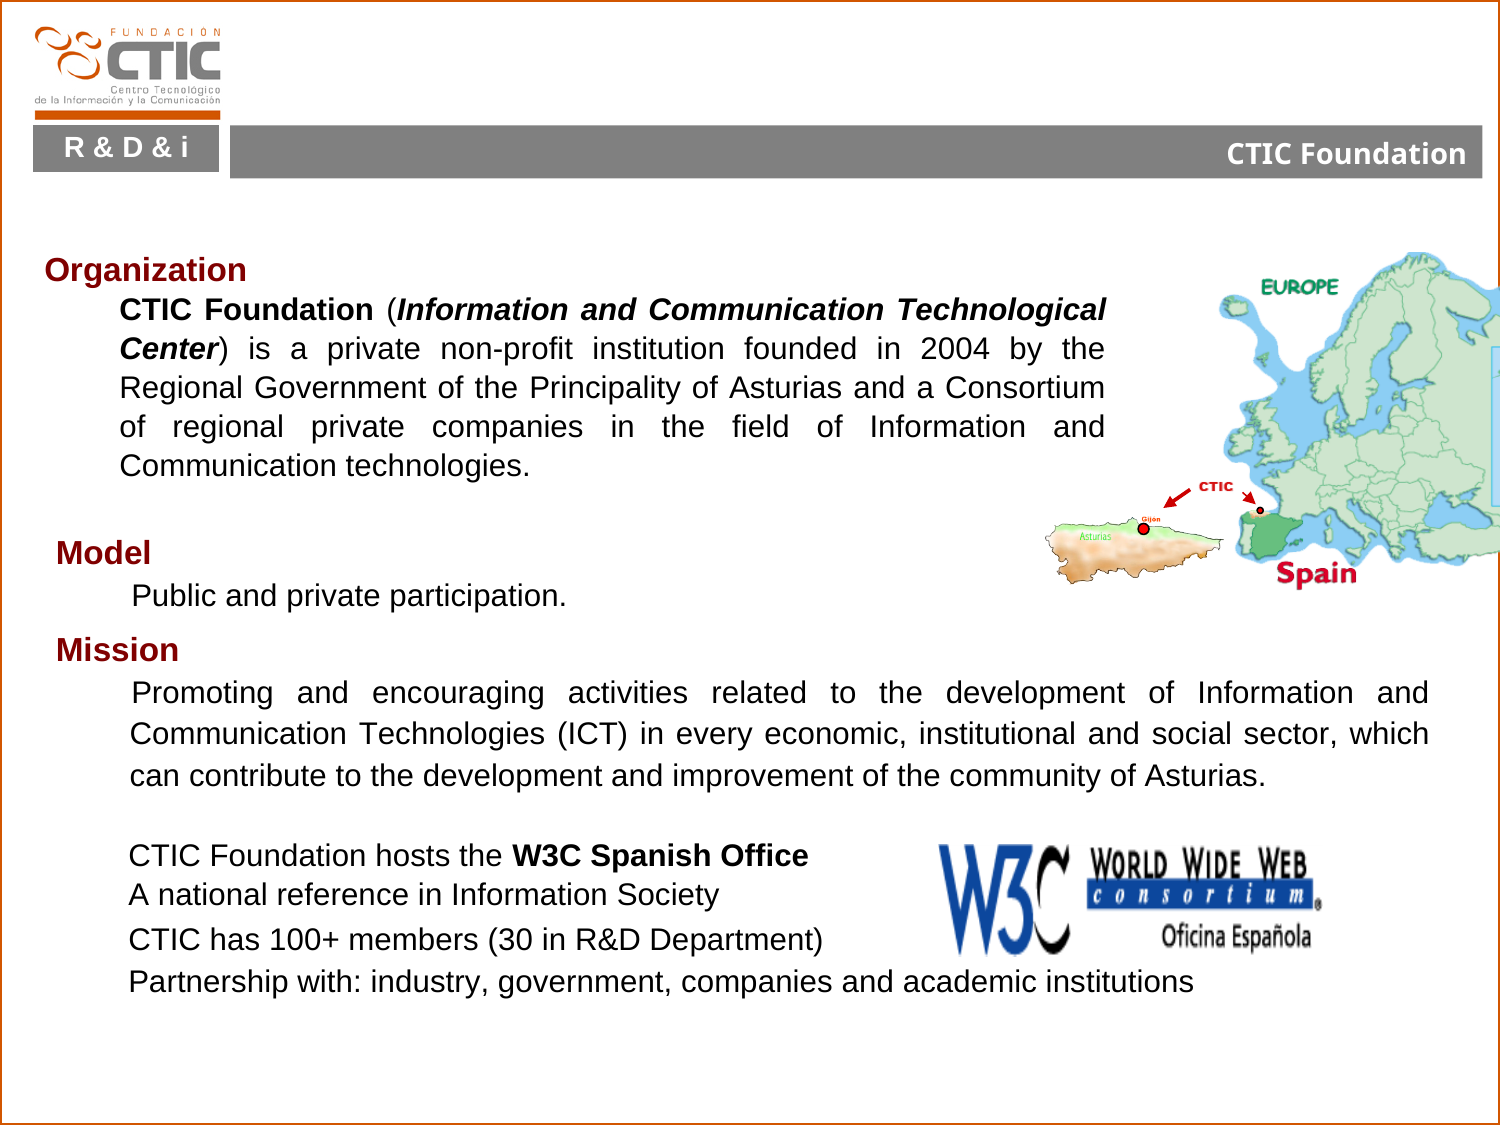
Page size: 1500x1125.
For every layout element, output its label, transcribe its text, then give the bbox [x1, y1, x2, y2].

text_box CTIC Foundation hosts the W3C Spanish Office A national reference in Information Society CTIC has 100+ members (30 in R&D Department)‏ Partnership with: industry, government, companies and academic institutions [29, 767, 1477, 1028]
picture [34, 14, 224, 125]
picture [1189, 252, 1500, 591]
text_box Model Public and private participation. Mission Promoting and encouraging activities related to the development of Information and Communication Technologies (ICT) in every economic, institutional and social sector, which can contribute to the development and improvement of the community of Asturias. [41, 511, 1447, 859]
text_box Organization CTIC Foundation (Information and Communication Technological Center) is a private non-profit institution founded in 2004 by the Regional Government of the Principality of Asturias and a Consortium of regional private companies in the field of Information and Communication technologies. [29, 246, 1123, 522]
text_box CTIC Foundation [1175, 125, 1483, 182]
